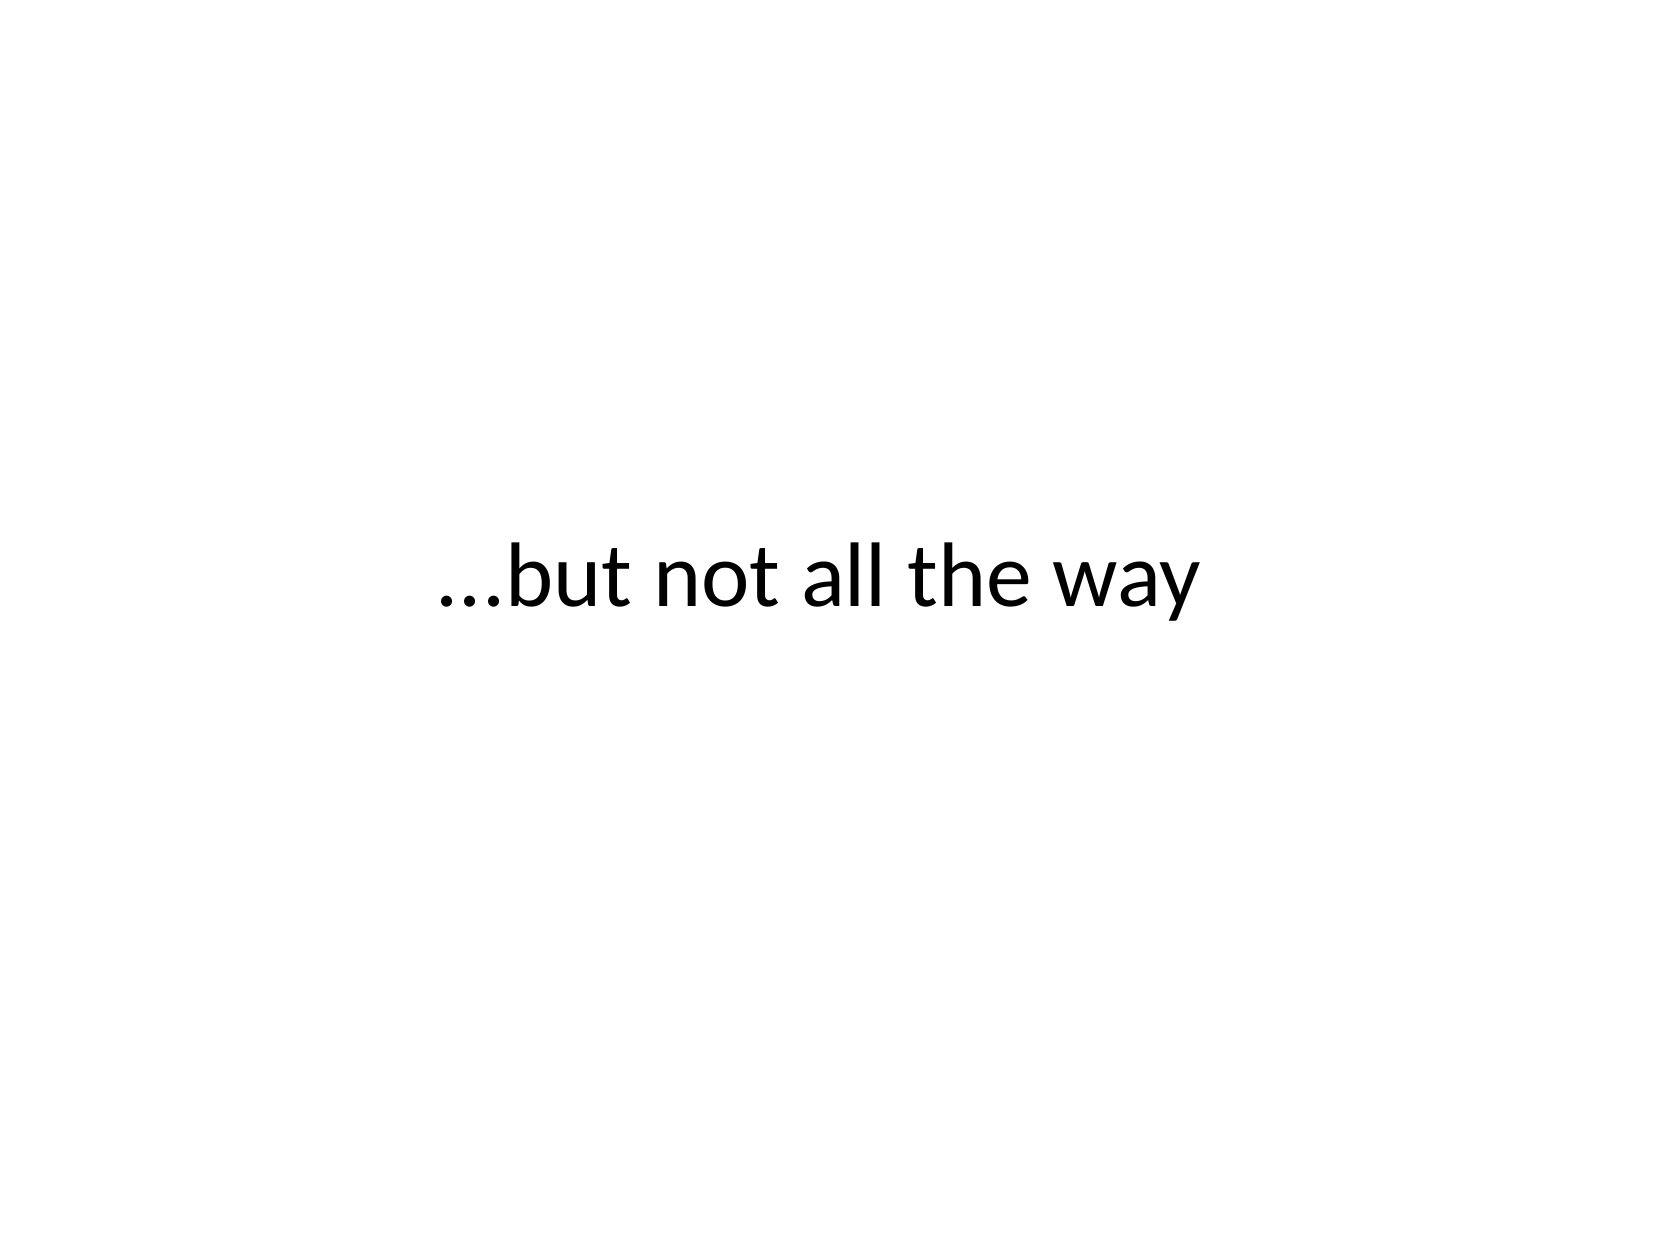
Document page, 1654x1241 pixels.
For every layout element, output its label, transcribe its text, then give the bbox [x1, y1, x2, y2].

title ...but not all the way [75, 480, 1564, 688]
